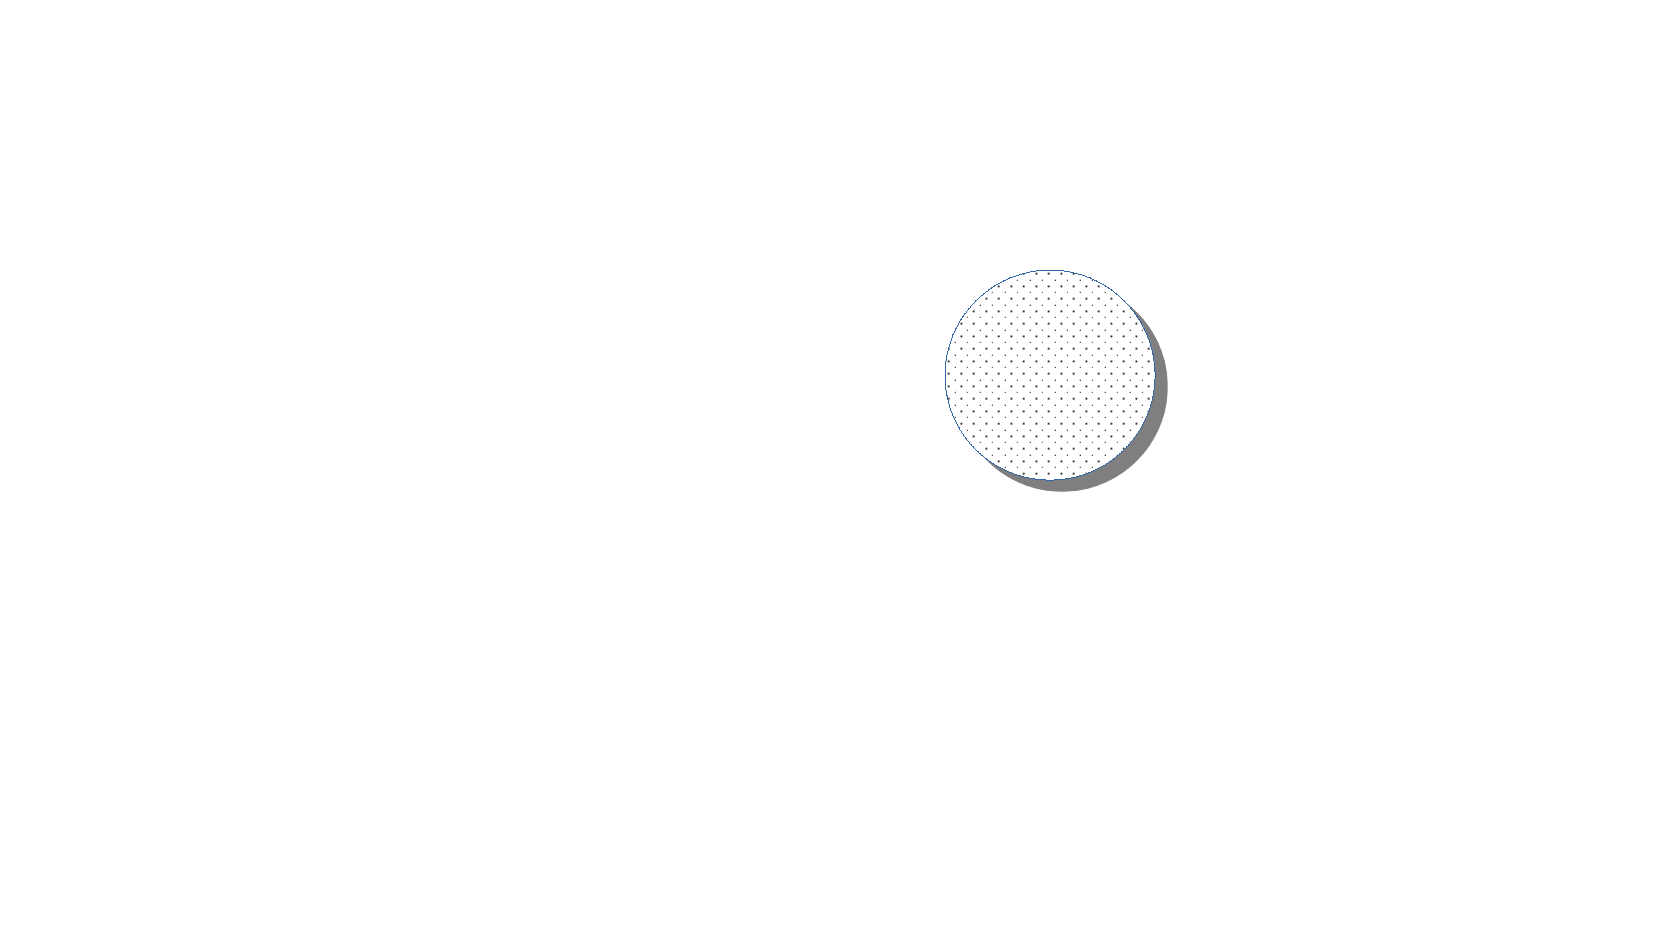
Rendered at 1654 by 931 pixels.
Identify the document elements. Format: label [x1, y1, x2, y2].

text_box [945, 270, 1156, 481]
